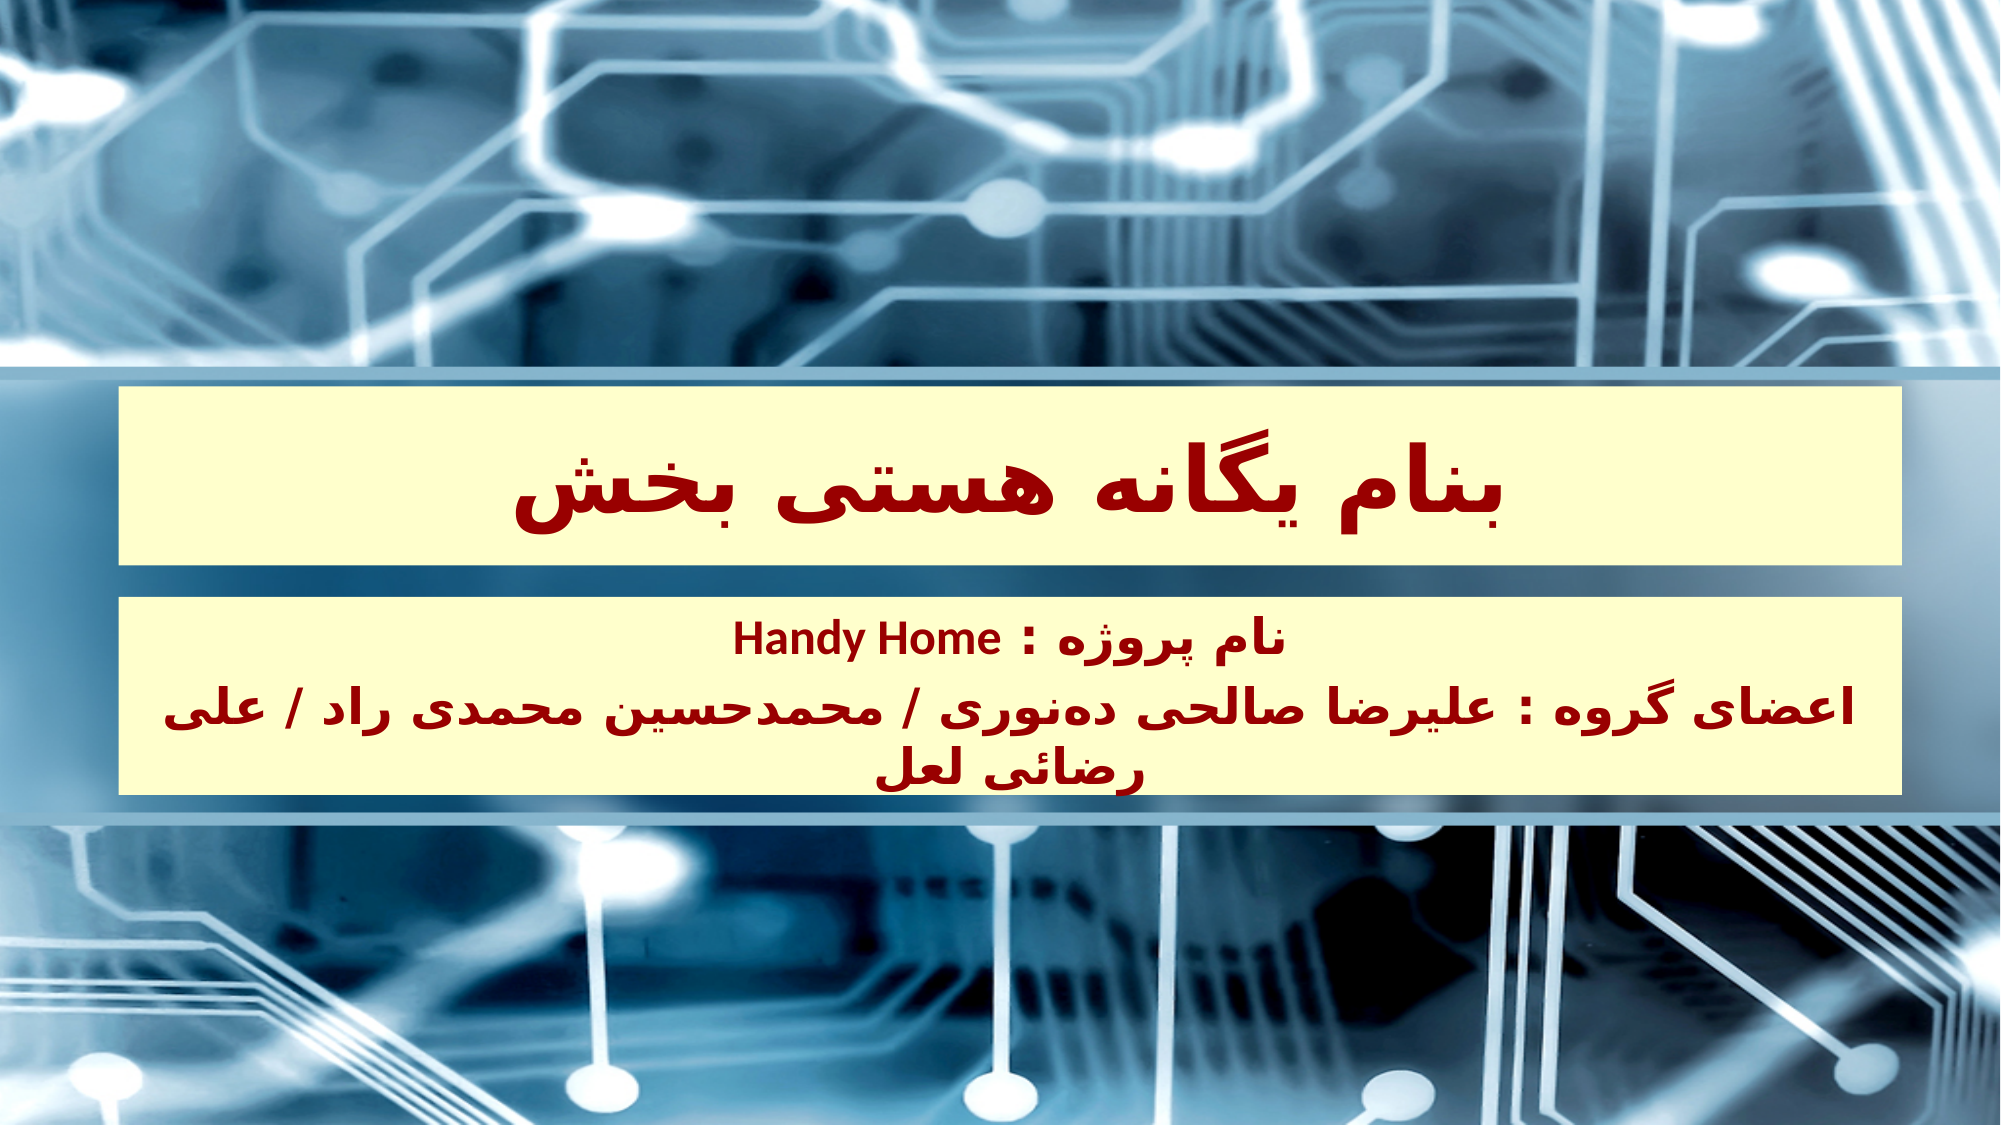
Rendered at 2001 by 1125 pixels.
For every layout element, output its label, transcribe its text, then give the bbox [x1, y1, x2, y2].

text_box نام پروژه :‌ Handy Home اعضای گروه : علیرضا صالحی ده‌نوری / محمدحسین محمدی راد / علی رضائی لعل [118, 596, 1902, 795]
text_box بنام یگانه هستی بخش [118, 386, 1902, 566]
picture [0, 0, 2001, 1125]
